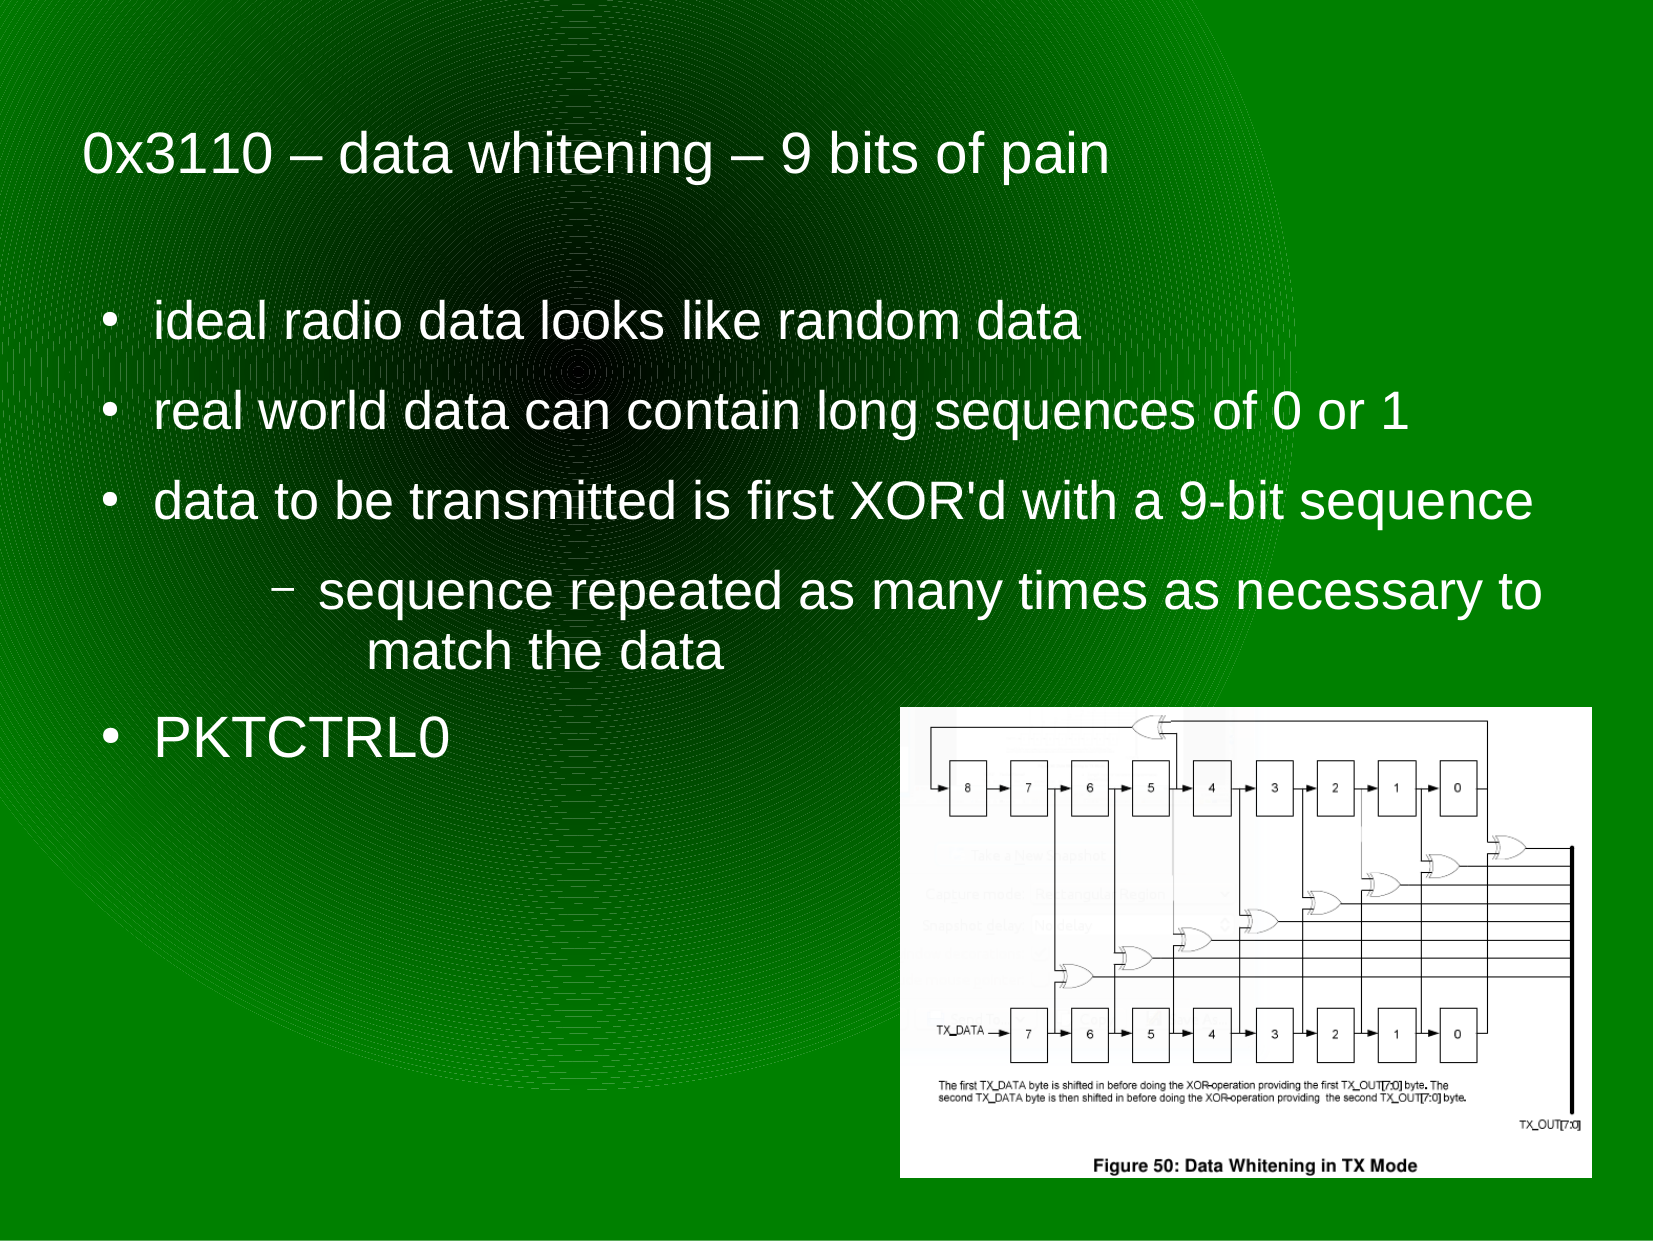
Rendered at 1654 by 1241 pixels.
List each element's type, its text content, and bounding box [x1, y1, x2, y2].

title 0x3110 – data whitening – 9 bits of pain [82, 49, 1571, 257]
list ideal radio data looks like random data real world data can contain long sequences of 0 or 1 data to be transmitted is first XOR'd with a 9-bit sequence sequence repeated as many times as necessary to match the data PKTCTRL0 [82, 290, 1571, 1109]
picture [900, 707, 1592, 1178]
